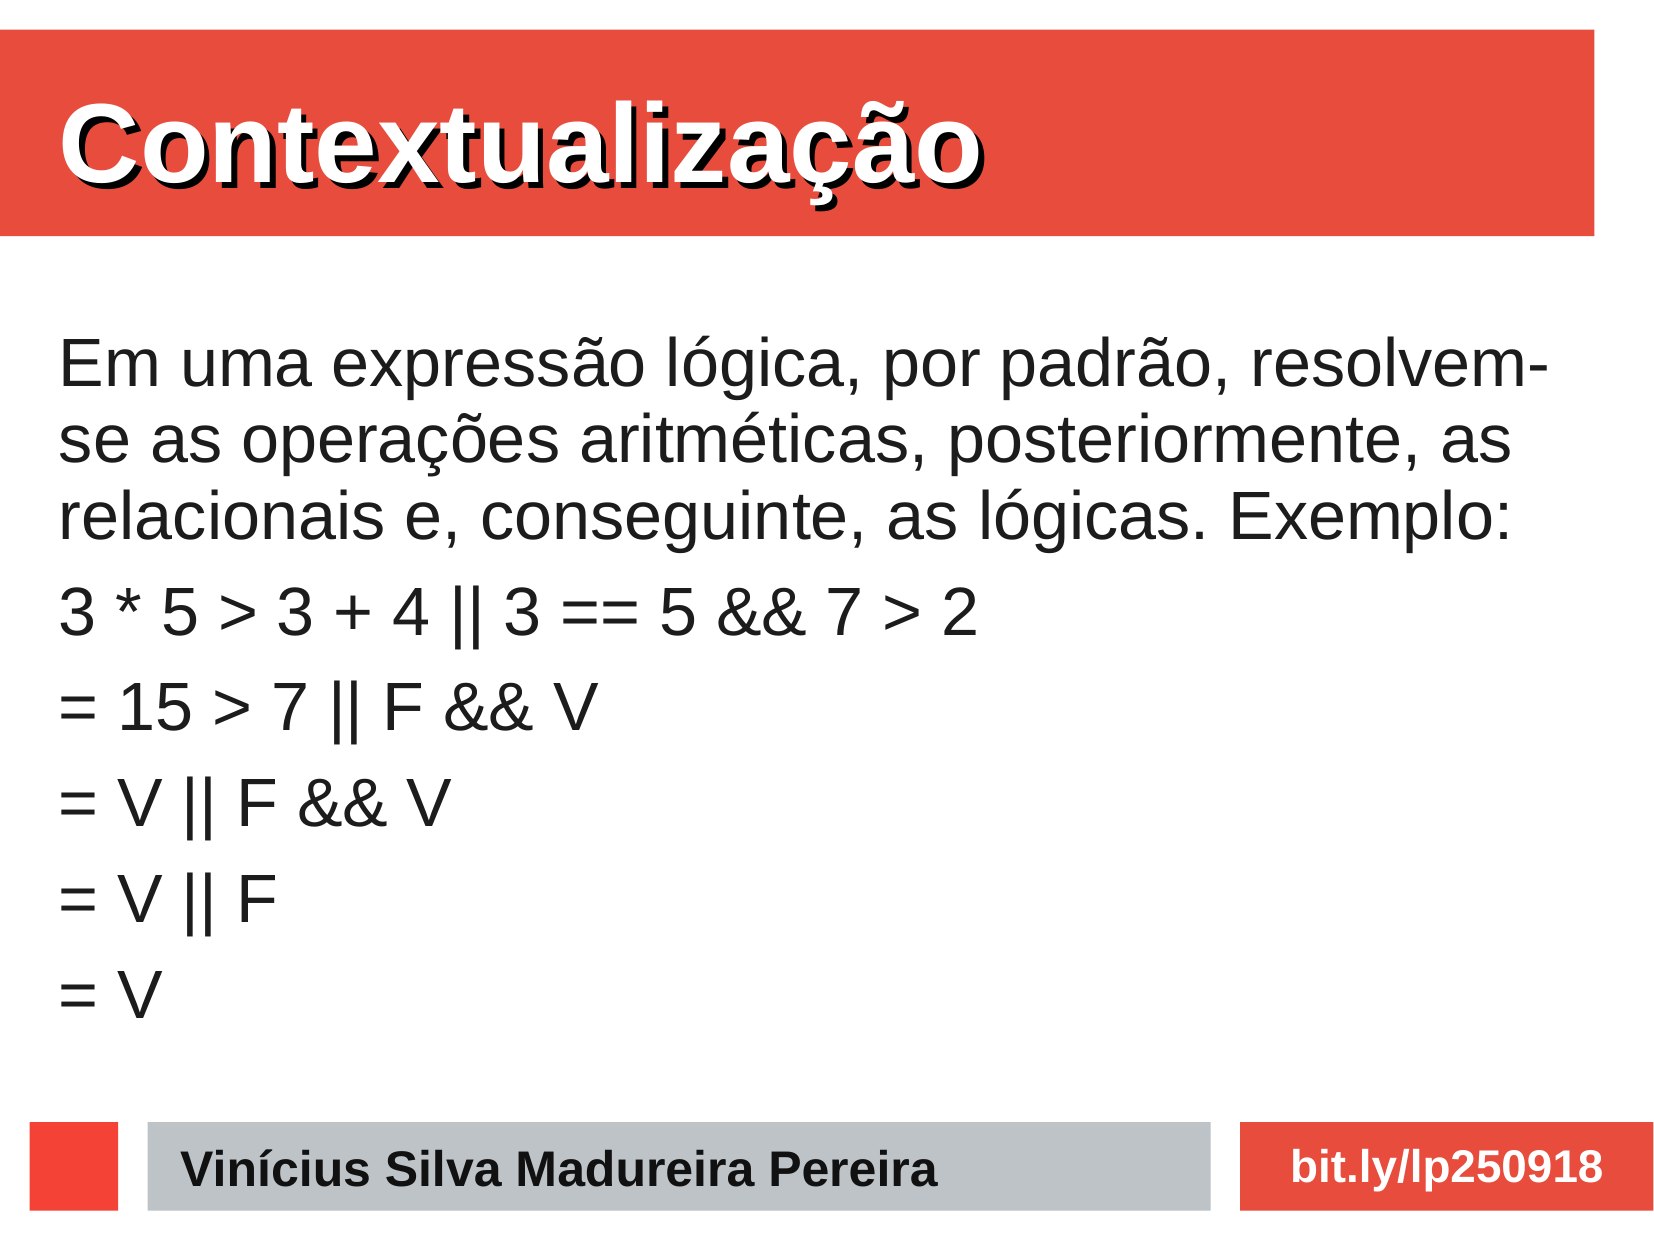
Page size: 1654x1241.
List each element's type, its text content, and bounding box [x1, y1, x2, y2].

title Contextualização [59, 59, 1595, 207]
text_box Vinícius Silva Madureira Pereira [165, 1133, 1170, 1205]
text_box bit.ly/lp250918 [1228, 1133, 1654, 1205]
list Em uma expressão lógica, por padrão, resolvem-se as operações aritméticas, posteriormente, as relacionais e, conseguinte, as lógicas. Exemplo: 3 * 5 > 3 + 4 || 3 == 5 && 7 > 2 = 15 > 7 || F && V = V || F && V = V || F = V [59, 324, 1565, 1093]
